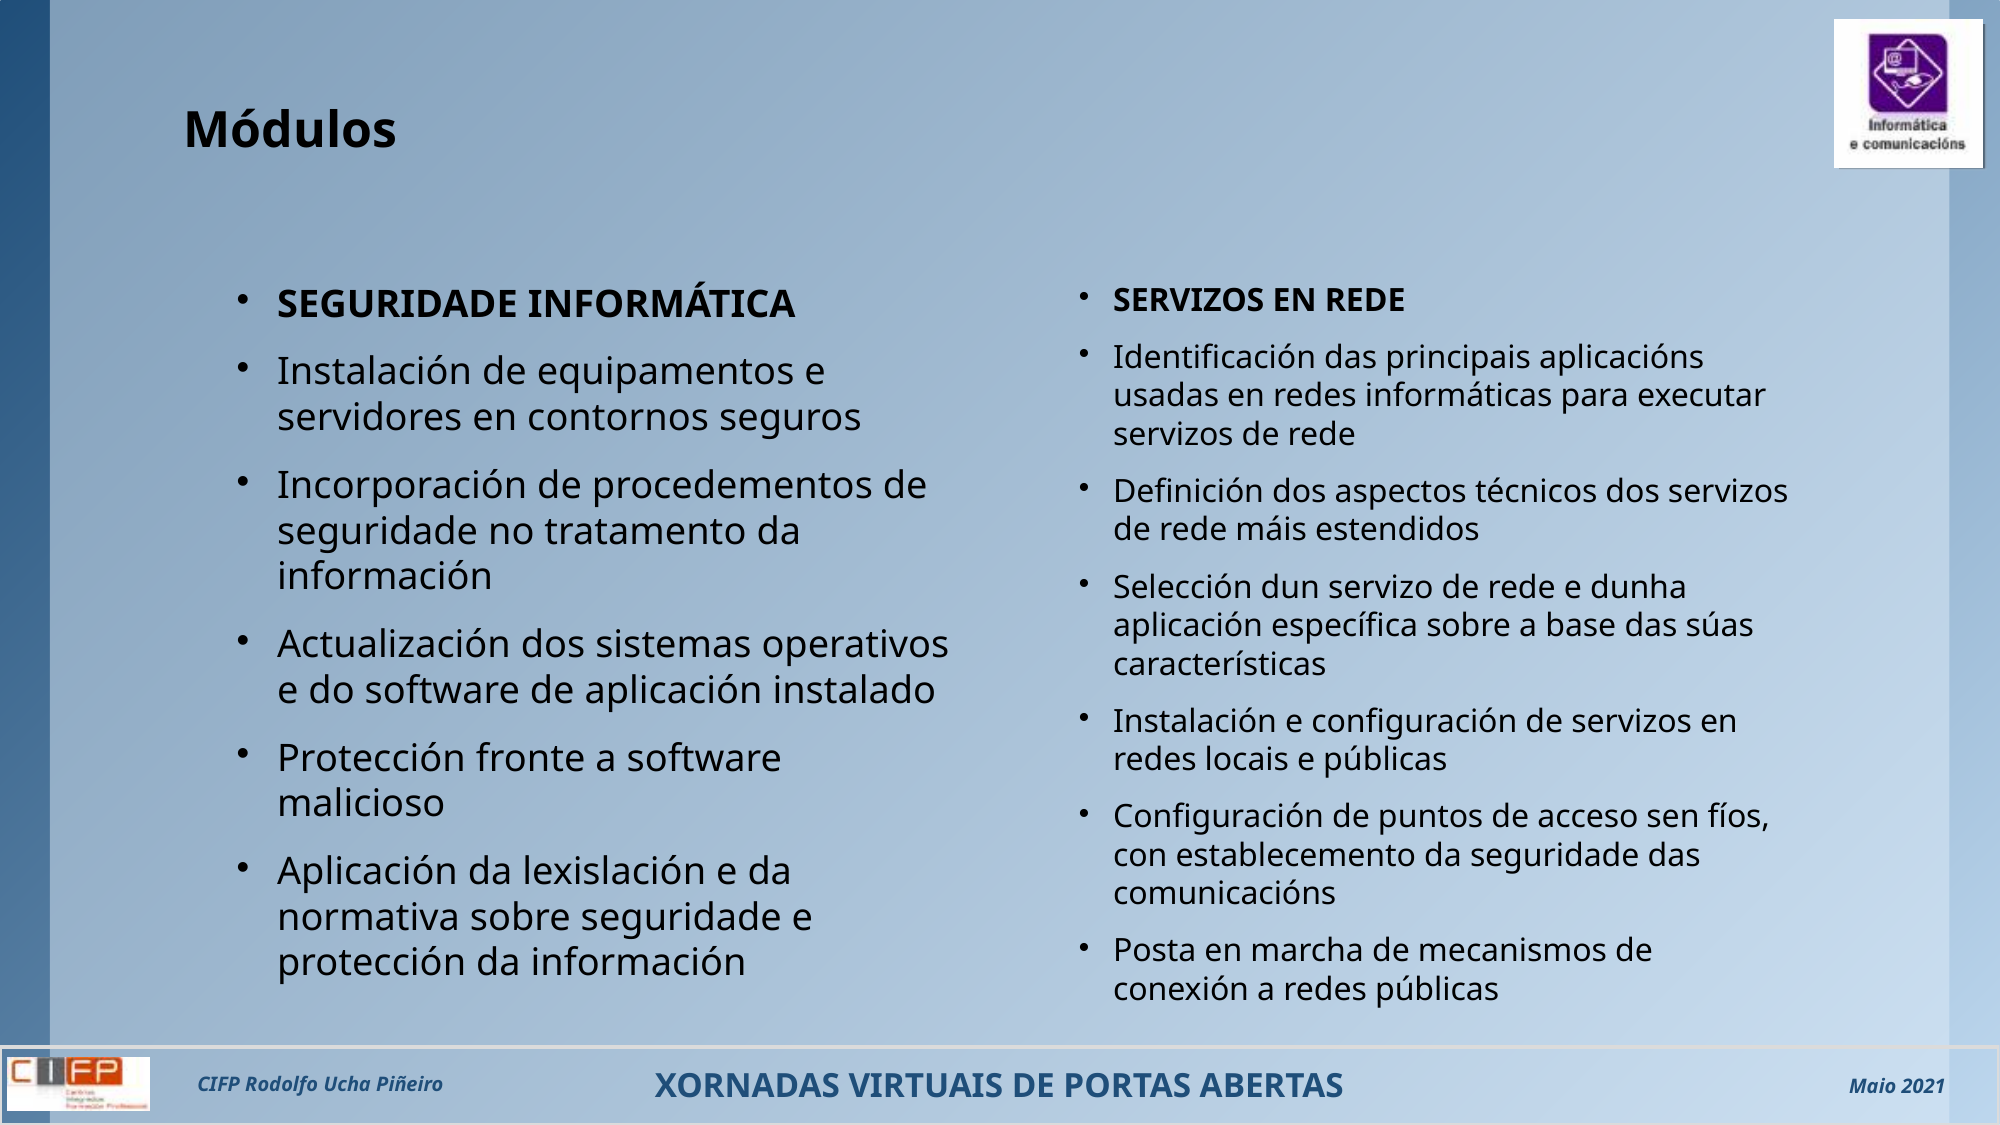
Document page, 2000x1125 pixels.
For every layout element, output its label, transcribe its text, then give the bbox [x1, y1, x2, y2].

picture [7, 1057, 150, 1111]
picture [1834, 19, 1983, 168]
text_box SEGURIDADE INFORMÁTICA Instalación de equipamentos e servidores en contornos seguros Incorporación de procedementos de seguridade no tratamento da información Actualización dos sistemas operativos e do software de aplicación instalado Protección fronte a software malicioso Aplicación da lexislación e da normativa sobre seguridade e protección da información [223, 279, 957, 1013]
text_box XORNADAS VIRTUAIS DE PORTAS ABERTAS [19, 1057, 1981, 1115]
text_box SERVIZOS EN REDE Identificación das principais aplicacións usadas en redes informáticas para executar servizos de rede Definición dos aspectos técnicos dos servizos de rede máis estendidos Selección dun servizo de rede e dunha aplicación específica sobre a base das súas características Instalación e configuración de servizos en redes locais e públicas Configuración de puntos de acceso sen fíos, con establecemento da seguridade das comunicacións Posta en marcha de mecanismos de conexión a redes públicas [1067, 279, 1801, 1013]
text_box Maio 2021 [1826, 1054, 1969, 1108]
text_box Módulos [183, 12, 1850, 242]
text_box CIFP Rodolfo Ucha Piñeiro [149, 1052, 492, 1106]
